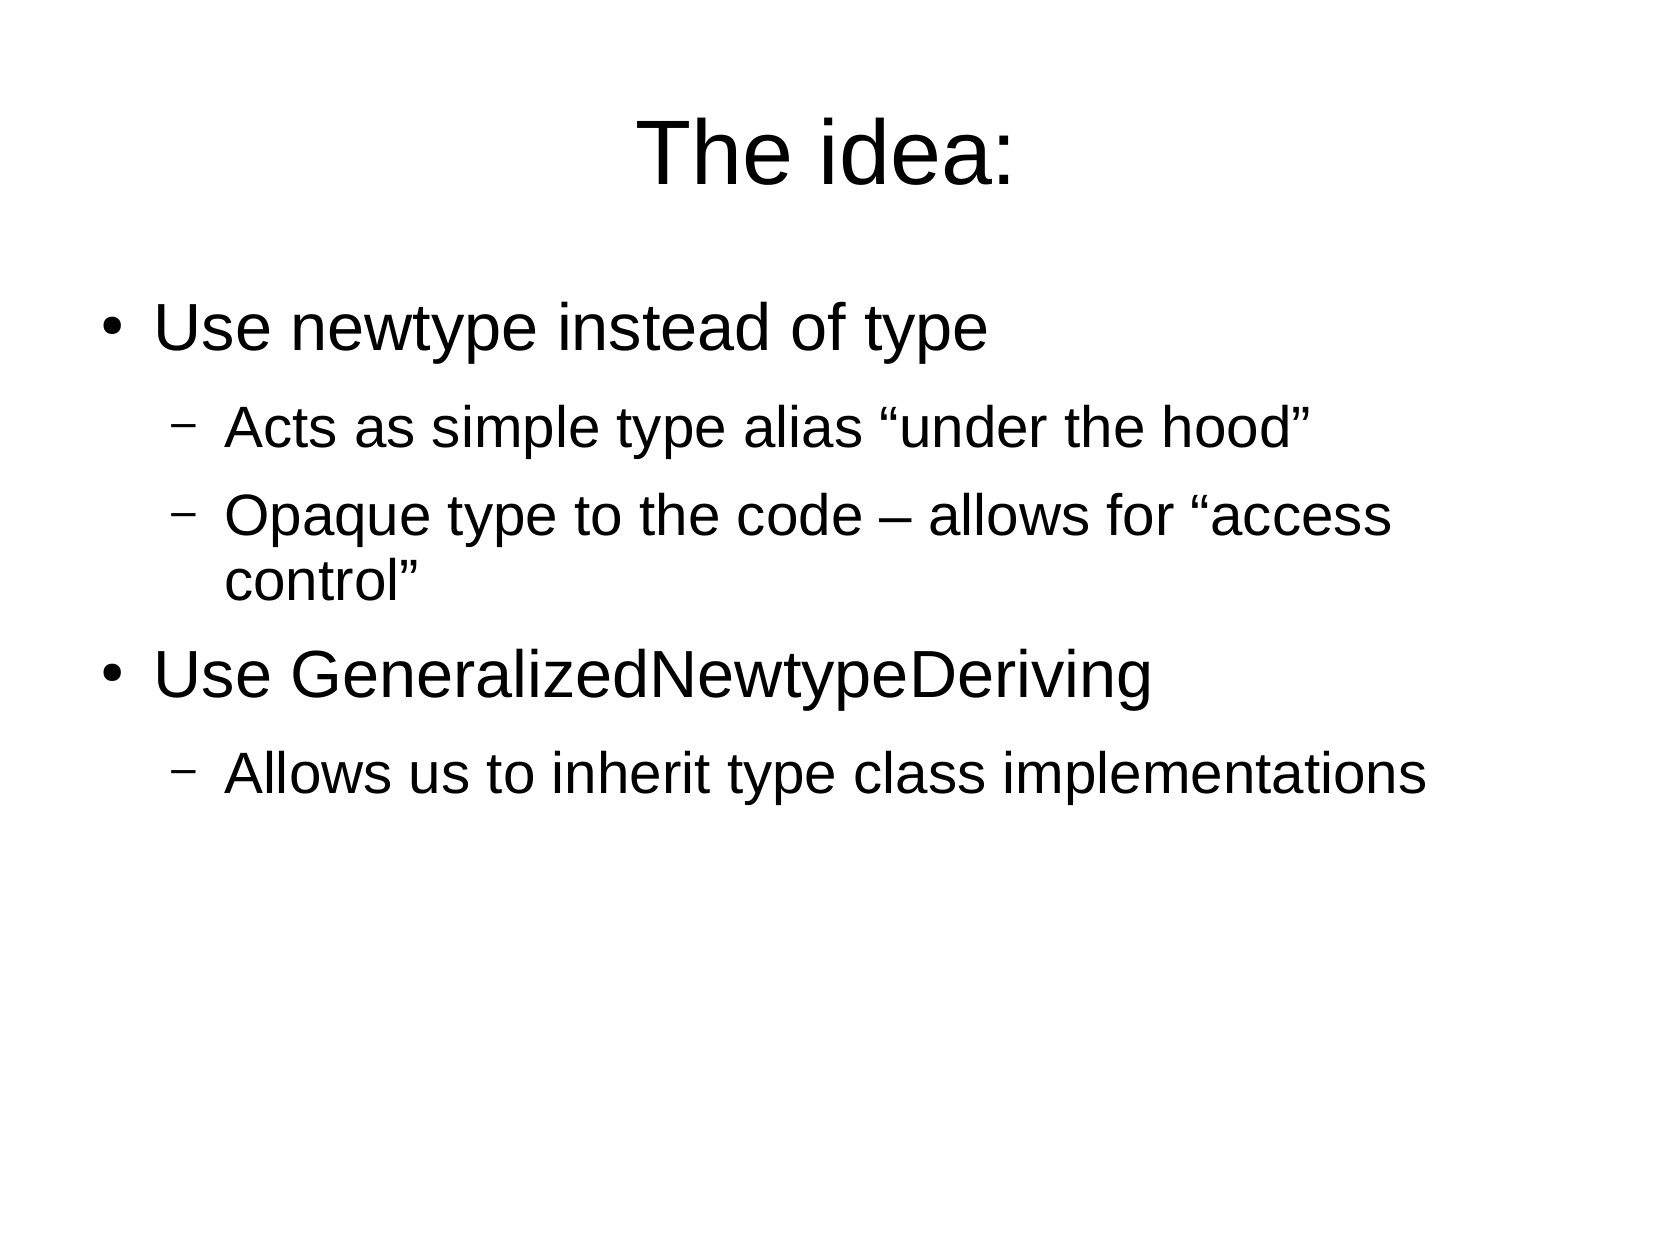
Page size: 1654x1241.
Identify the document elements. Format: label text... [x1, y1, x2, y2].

title The idea: [82, 49, 1571, 257]
list Use newtype instead of type Acts as simple type alias “under the hood” Opaque type to the code – allows for “access control” Use GeneralizedNewtypeDeriving Allows us to inherit type class implementations [82, 290, 1571, 1010]
